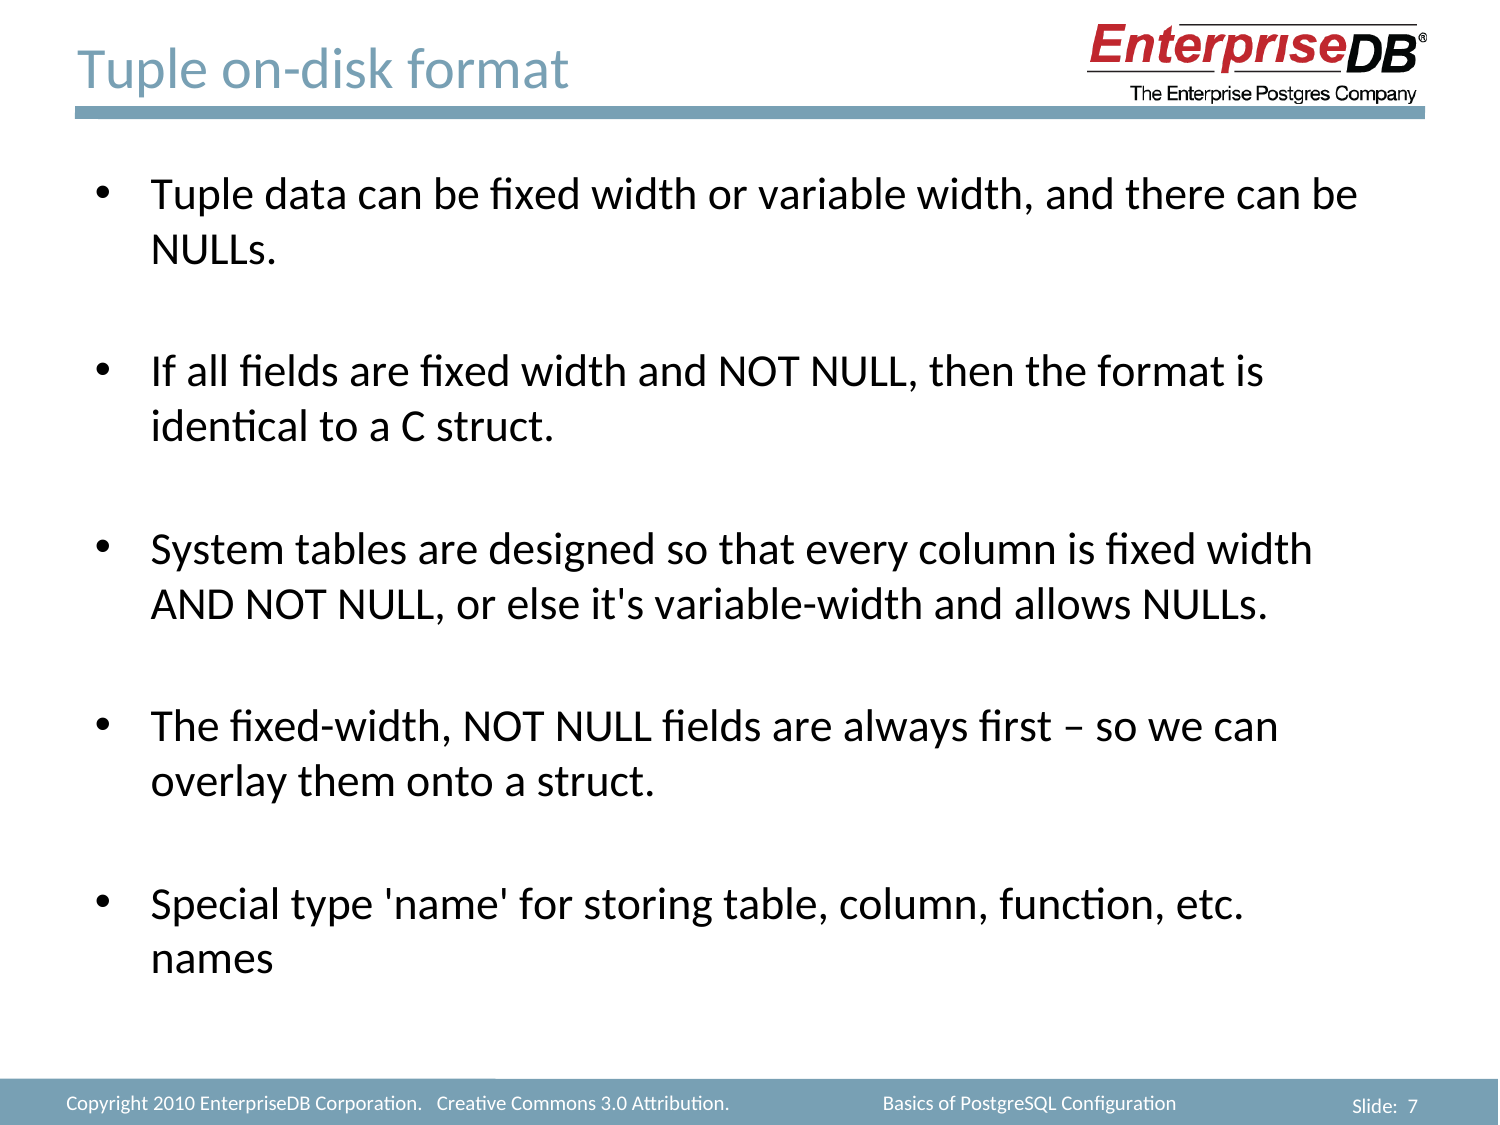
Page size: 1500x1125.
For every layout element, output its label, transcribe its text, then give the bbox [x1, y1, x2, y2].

list Tuple data can be fixed width or variable width, and there can be NULLs. If all fields are fixed width and NOT NULL, then the format is identical to a C struct. System tables are designed so that every column is fixed width AND NOT NULL, or else it's variable-width and allows NULLs. The fixed-width, NOT NULL fields are always first – so we can overlay them onto a struct. Special type 'name' for storing table, column, function, etc. names [79, 155, 1384, 1051]
picture [1088, 24, 1427, 104]
title Tuple on-disk format [62, 4, 1088, 126]
